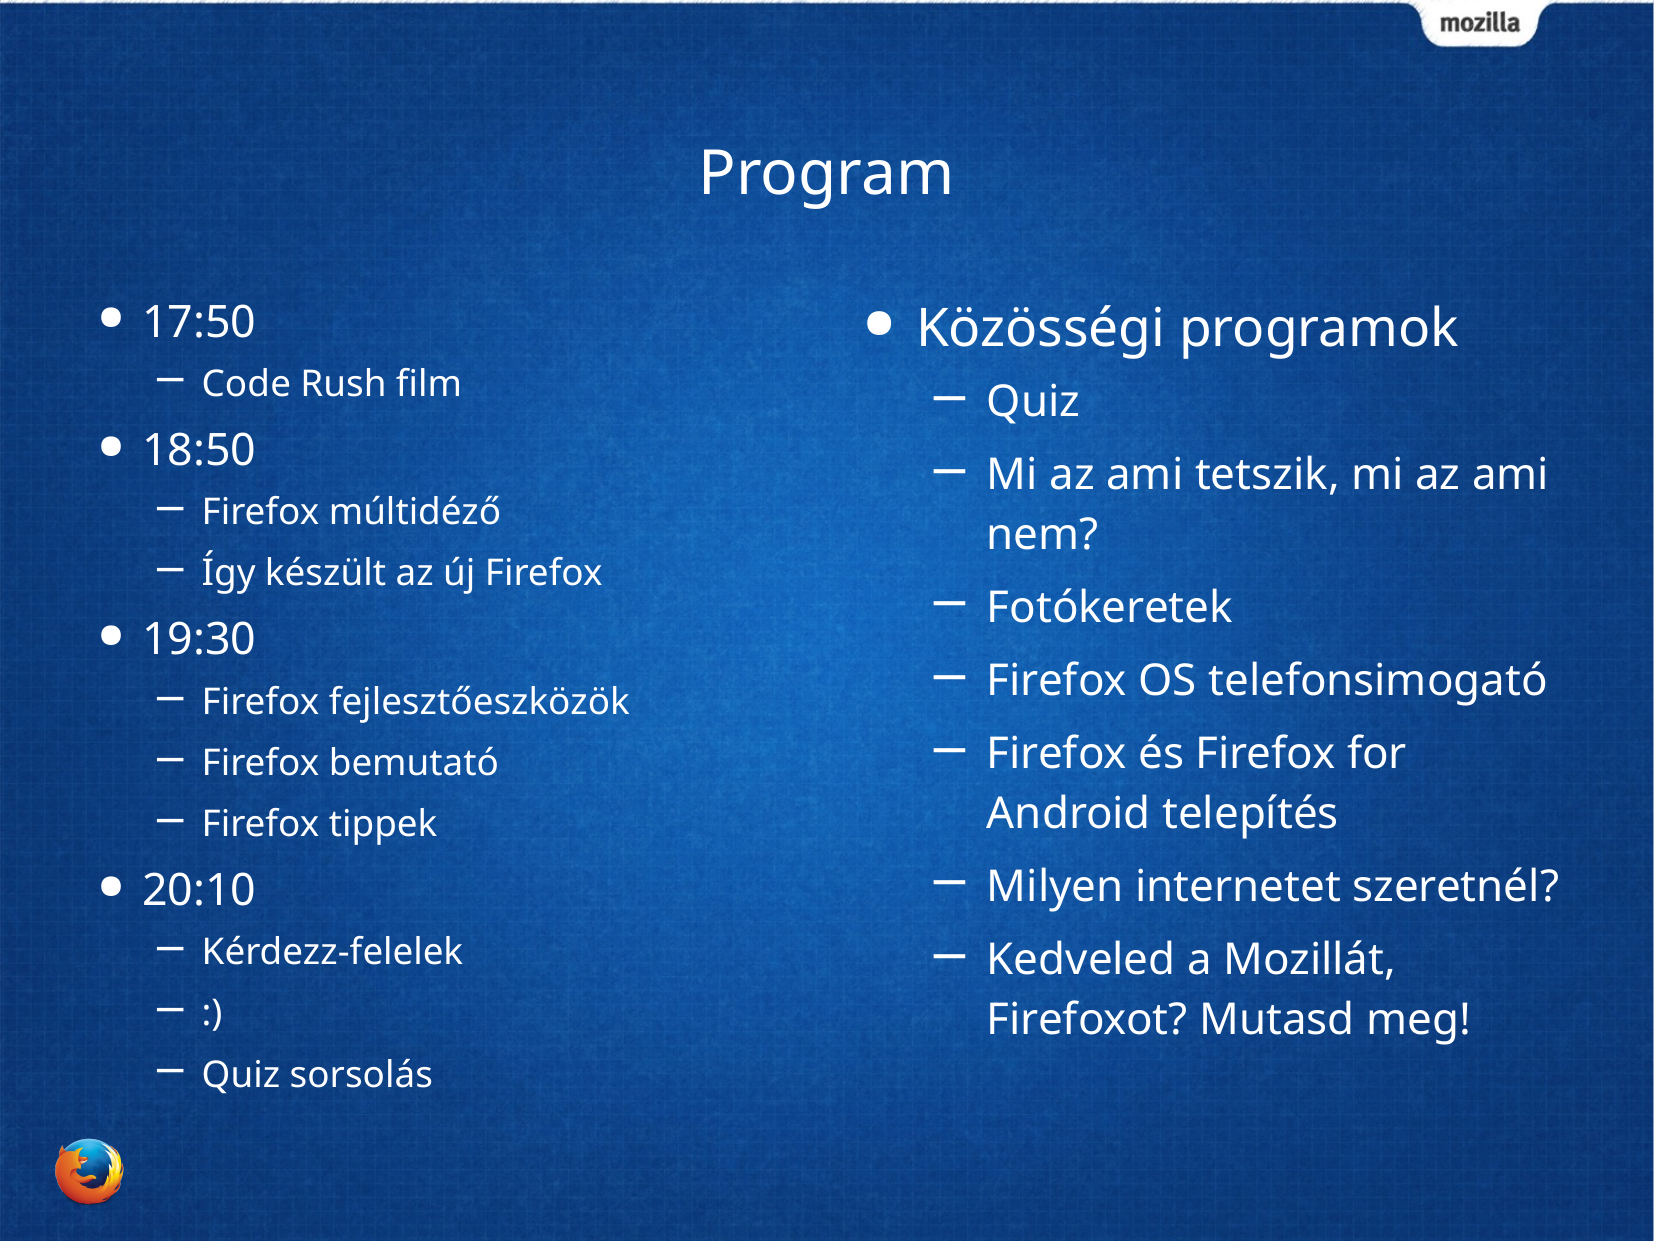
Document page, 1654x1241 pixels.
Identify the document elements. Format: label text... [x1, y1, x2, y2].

title Program [82, 49, 1571, 257]
picture [0, 0, 1654, 1241]
list Közösségi programok Quiz Mi az ami tetszik, mi az ami nem? Fotókeretek Firefox OS telefonsimogató Firefox és Firefox for Android telepítés Milyen internetet szeretnél? Kedveled a Mozillát, Firefoxot? Mutasd meg! [845, 289, 1572, 1108]
list 17:50 Code Rush film 18:50 Firefox múltidéző Így készült az új Firefox 19:30 Firefox fejlesztőeszközök Firefox bemutató Firefox tippek 20:10 Kérdezz-felelek :) Quiz sorsolás [82, 289, 809, 1108]
